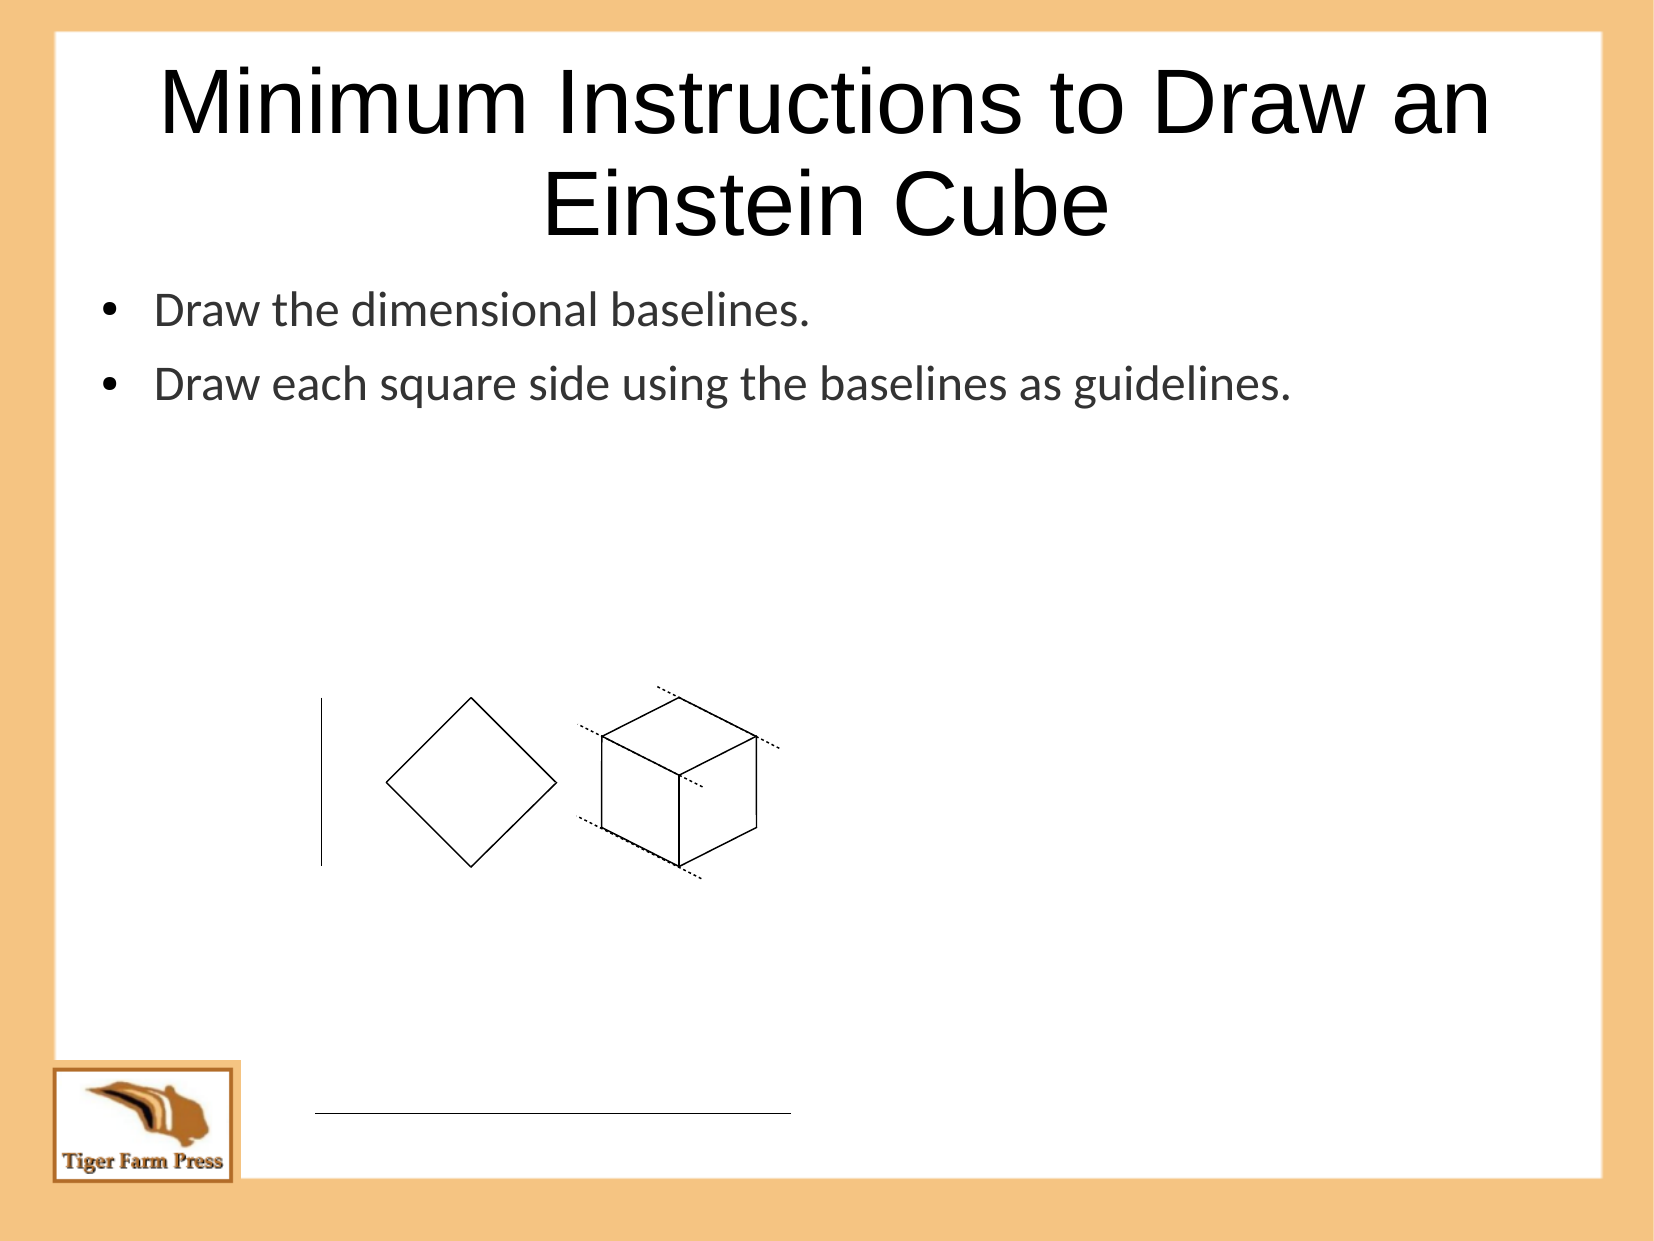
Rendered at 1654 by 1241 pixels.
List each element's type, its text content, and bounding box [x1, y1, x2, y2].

picture [0, 0, 1654, 1241]
list Draw the dimensional baselines. Draw each square side using the baselines as guidelines. [83, 290, 1572, 1109]
title Minimum Instructions to Draw an Einstein Cube [82, 49, 1571, 257]
